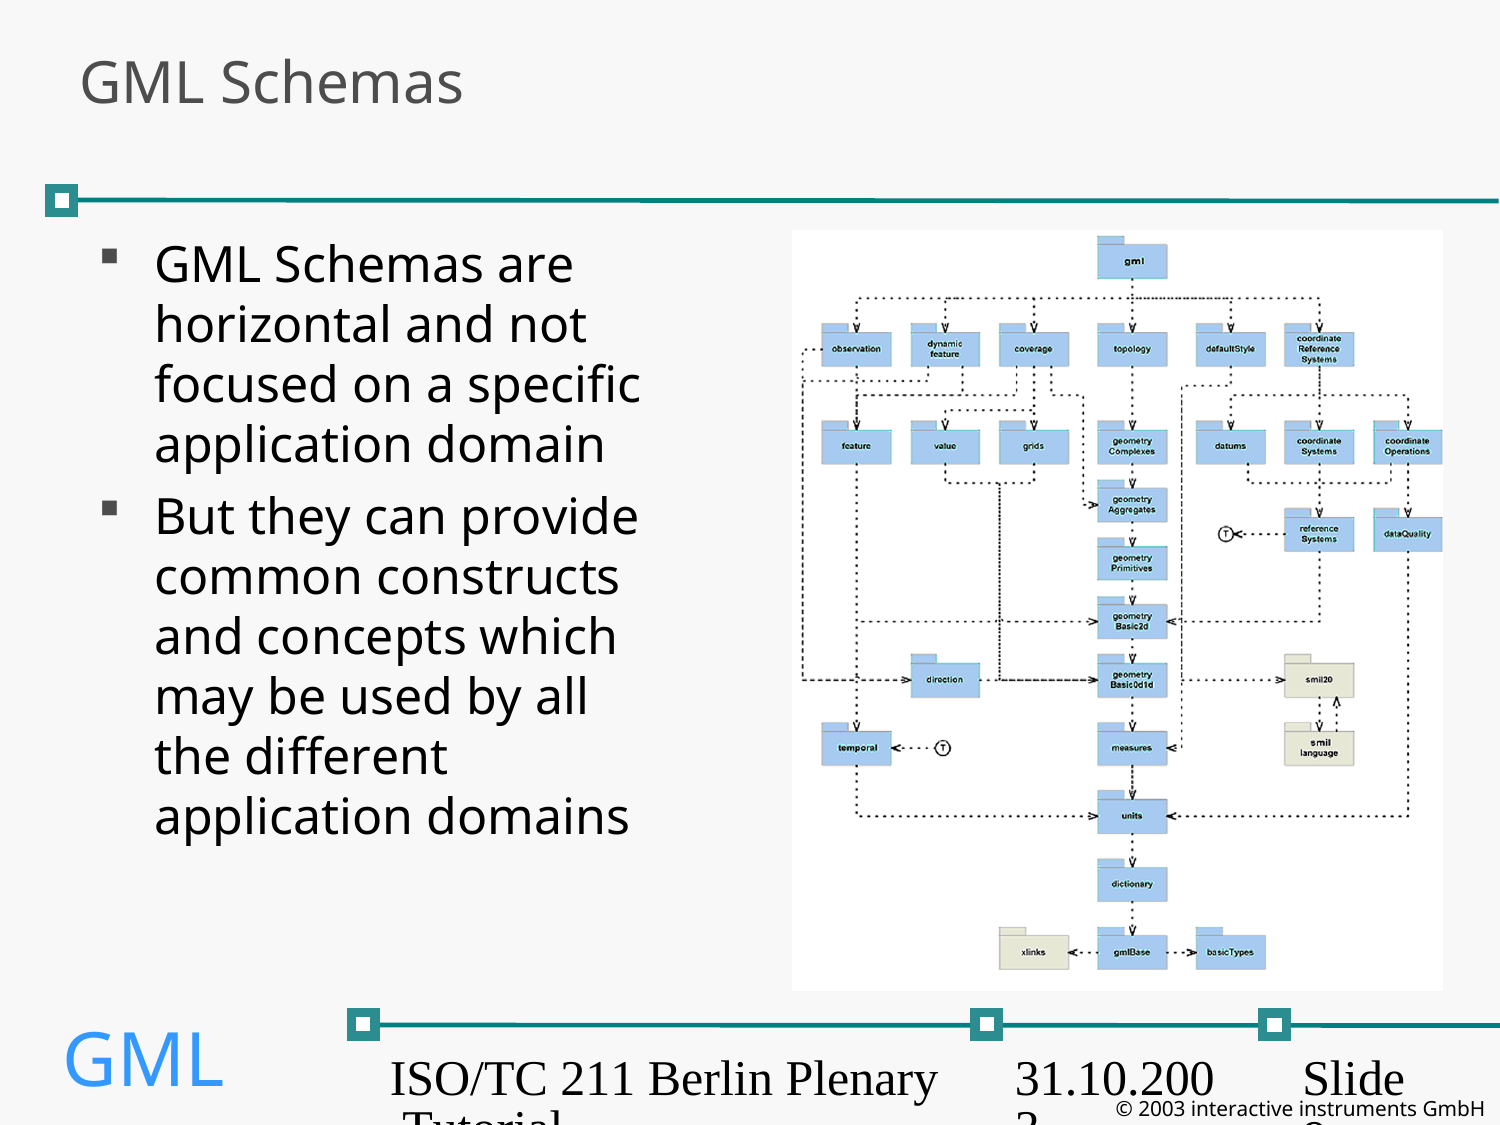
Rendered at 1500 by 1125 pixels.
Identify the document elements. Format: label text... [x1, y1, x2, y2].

title GML Schemas [64, 37, 1427, 188]
list GML Schemas are horizontal and not focused on a specific application domain But they can provide common constructs and concepts which may be used by all the different application domains [83, 224, 694, 951]
picture [792, 230, 1443, 991]
